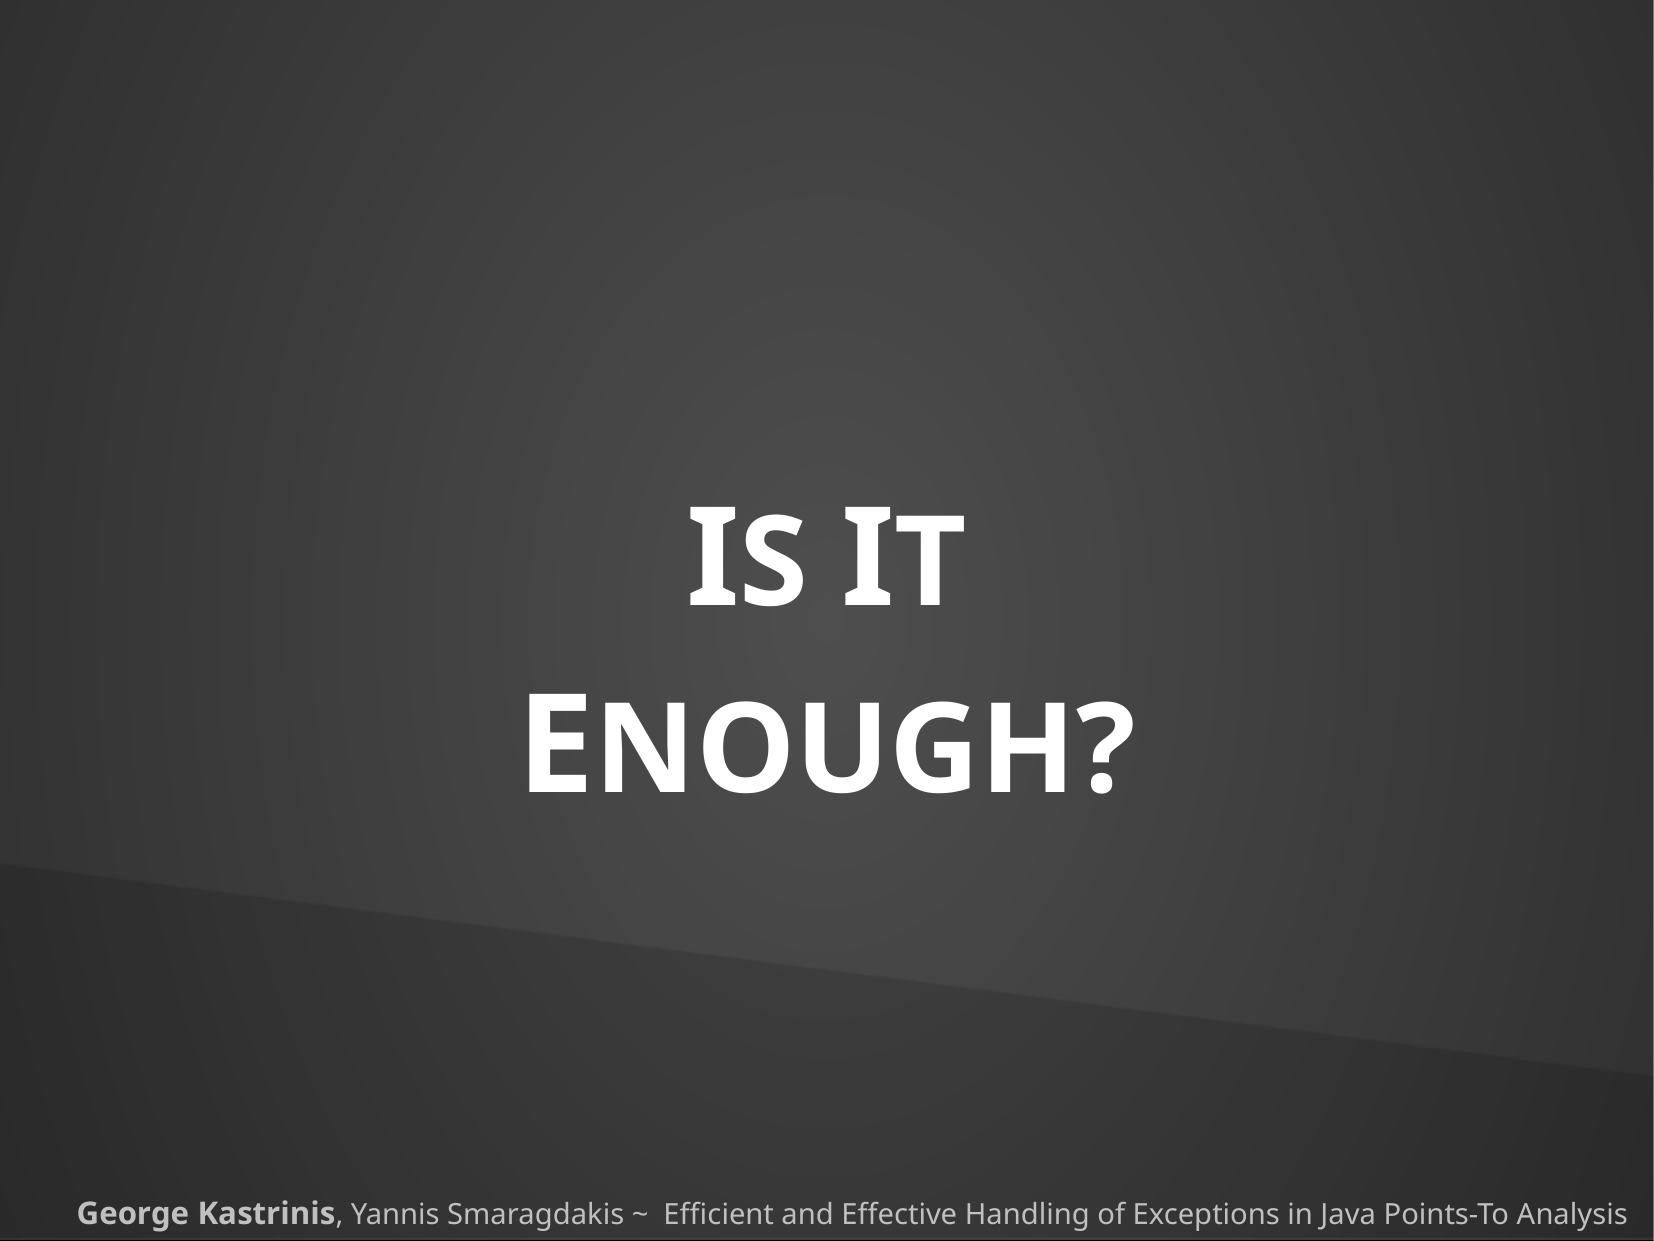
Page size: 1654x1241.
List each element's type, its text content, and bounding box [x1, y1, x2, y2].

picture [0, 0, 1654, 1241]
text_box IS IT ENOUGH? [357, 451, 1297, 621]
